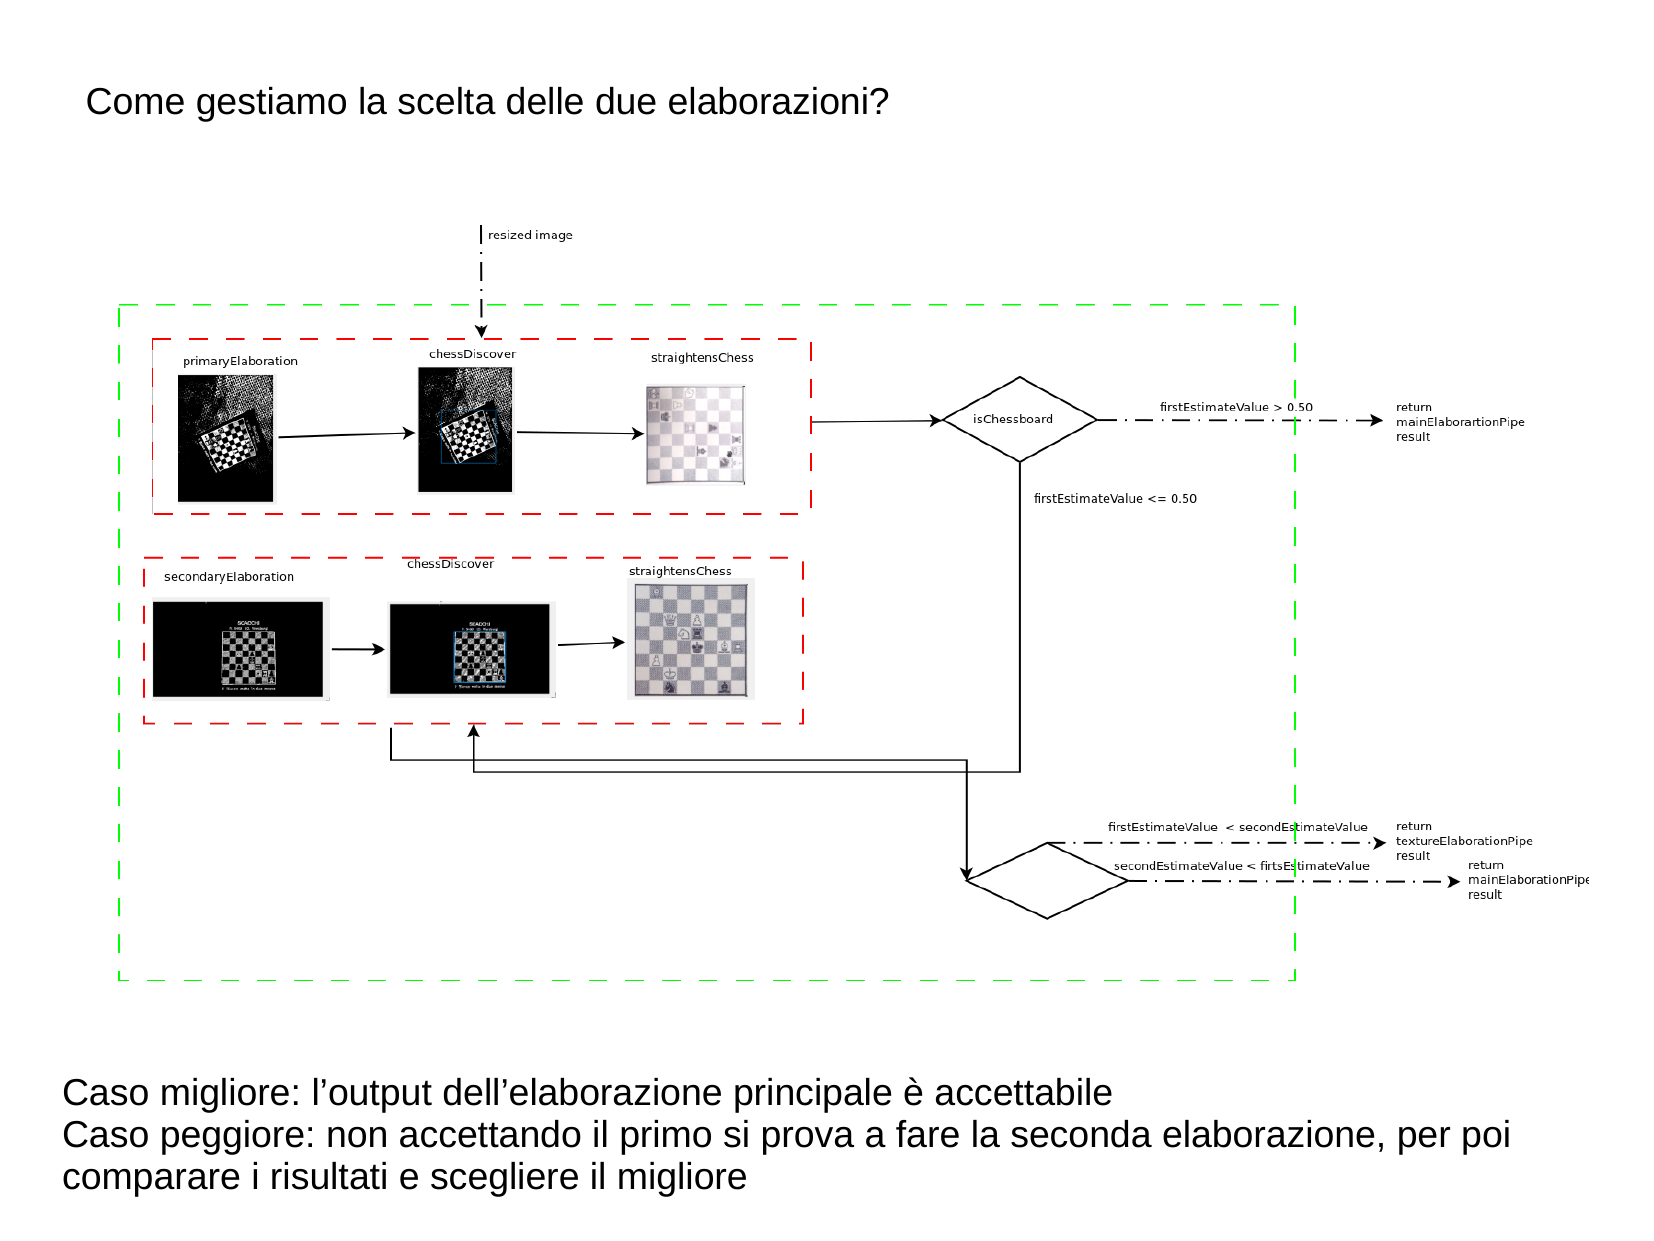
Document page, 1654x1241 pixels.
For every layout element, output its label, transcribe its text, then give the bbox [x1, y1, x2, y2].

text_box Caso migliore: l’output dell’elaborazione principale è accettabile Caso peggiore: non accettando il primo si prova a fare la seconda elaborazione, per poi comparare i risultati e scegliere il migliore [47, 1063, 1619, 1205]
text_box Come gestiamo la scelta delle due elaborazioni? [70, 73, 1571, 130]
picture [118, 224, 1589, 981]
